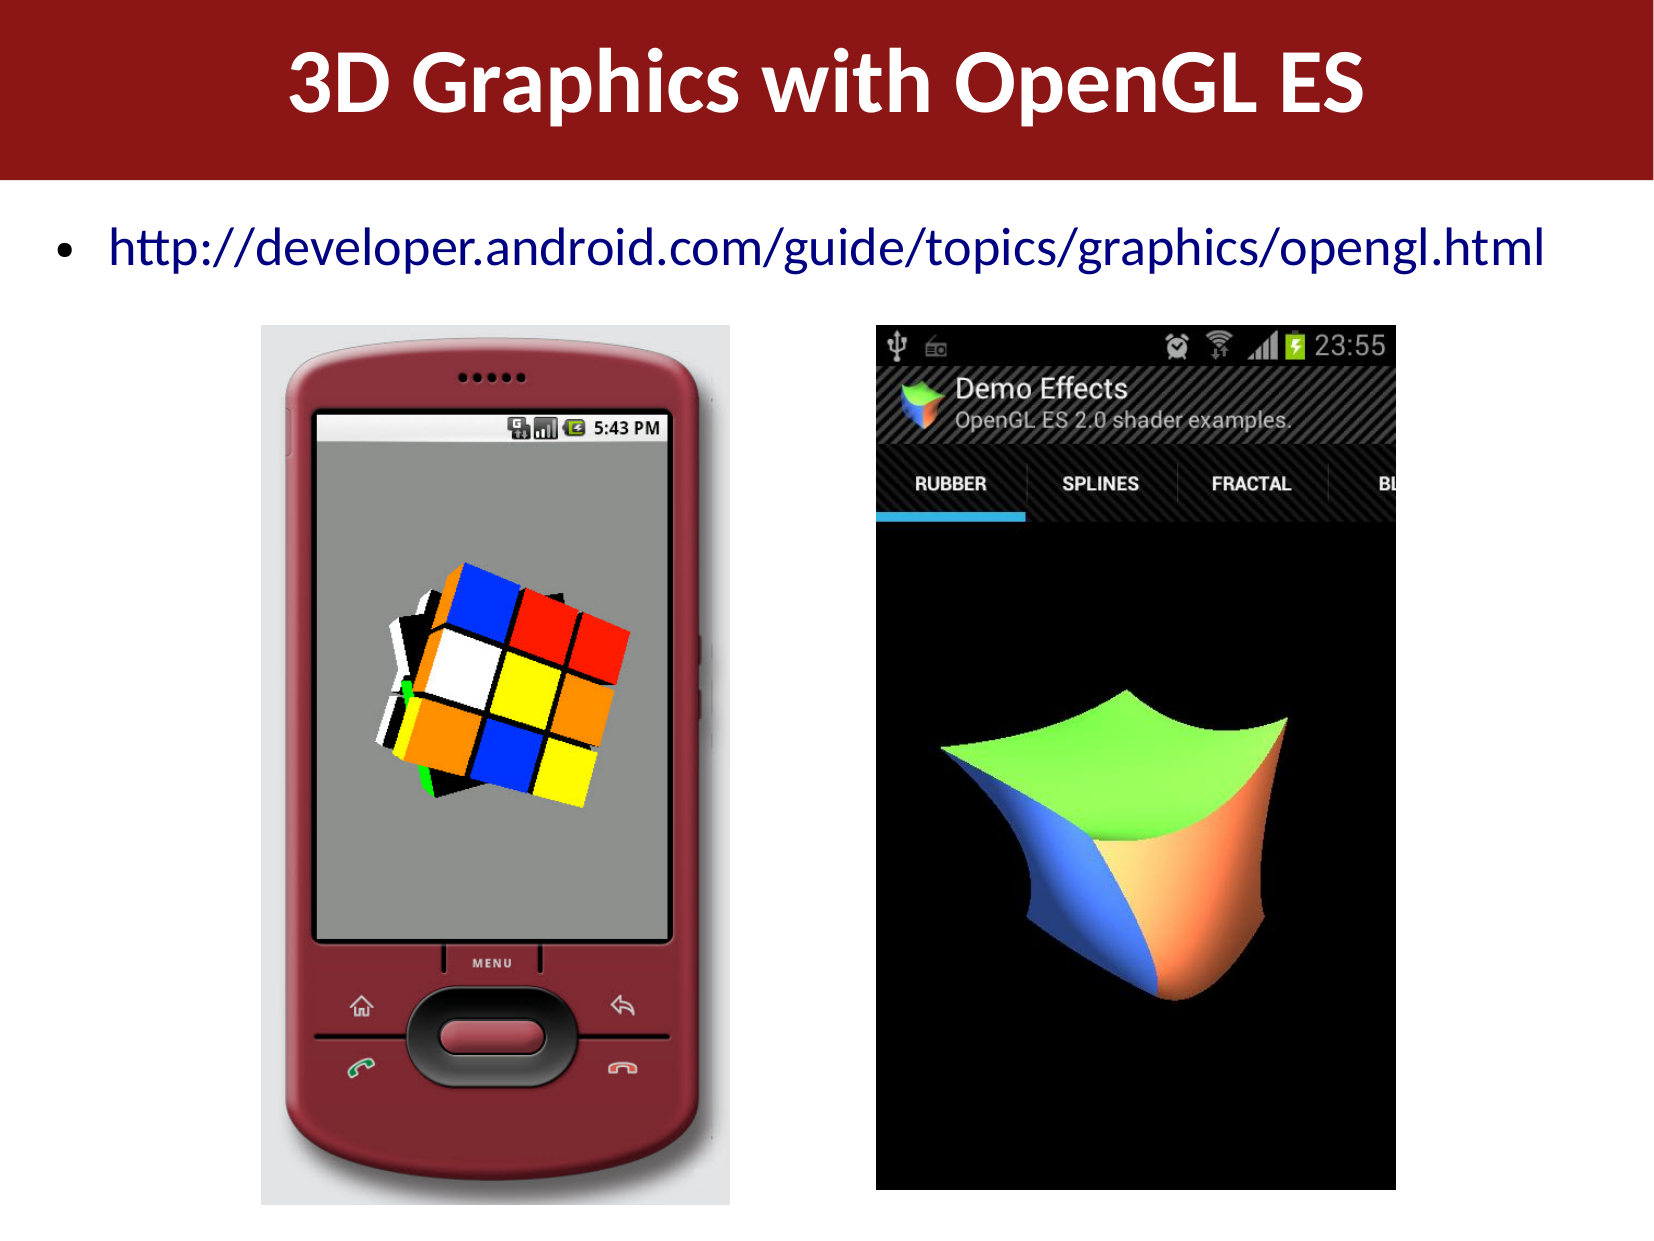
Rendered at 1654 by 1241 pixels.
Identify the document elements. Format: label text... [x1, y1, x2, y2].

list http://developer.android.com/guide/topics/graphics/opengl.html [37, 225, 1636, 1186]
title 3D Graphics with OpenGL ES [0, 0, 1654, 181]
picture [876, 325, 1396, 1190]
picture [261, 325, 730, 1205]
